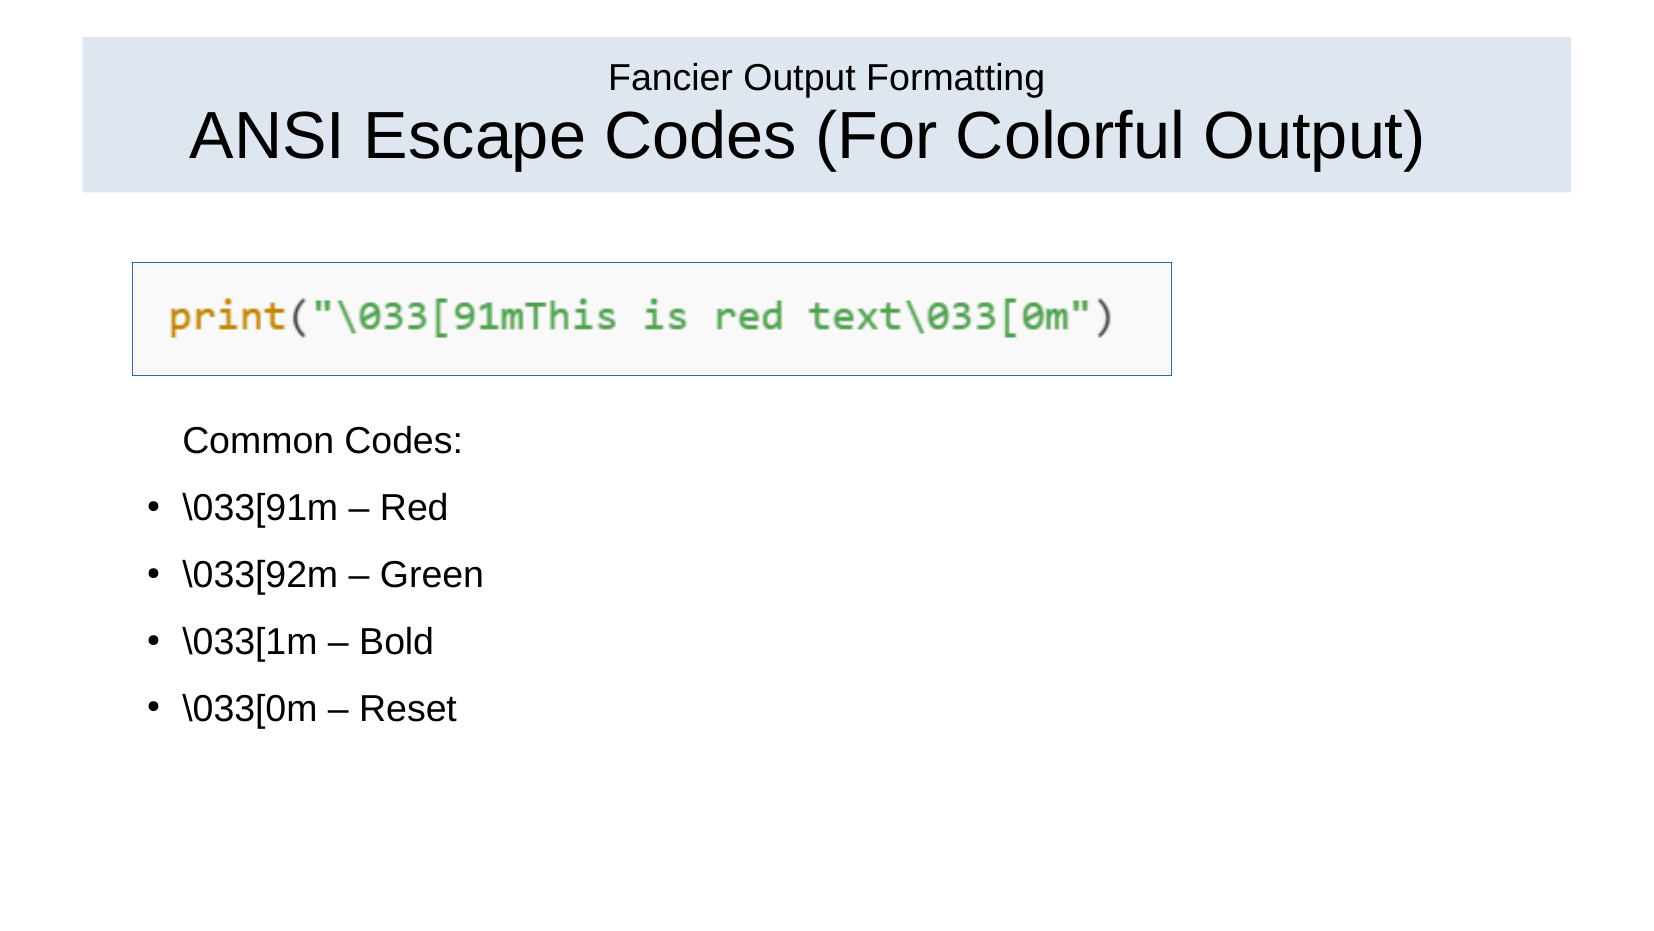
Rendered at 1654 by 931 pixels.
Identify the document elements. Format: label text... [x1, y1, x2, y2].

text_box Common Codes: \033[91m – Red \033[92m – Green \033[1m – Bold \033[0m – Reset [132, 412, 1013, 804]
picture [132, 262, 1172, 376]
title Fancier Output Formatting ANSI Escape Codes (For Colorful Output) [82, 37, 1571, 193]
